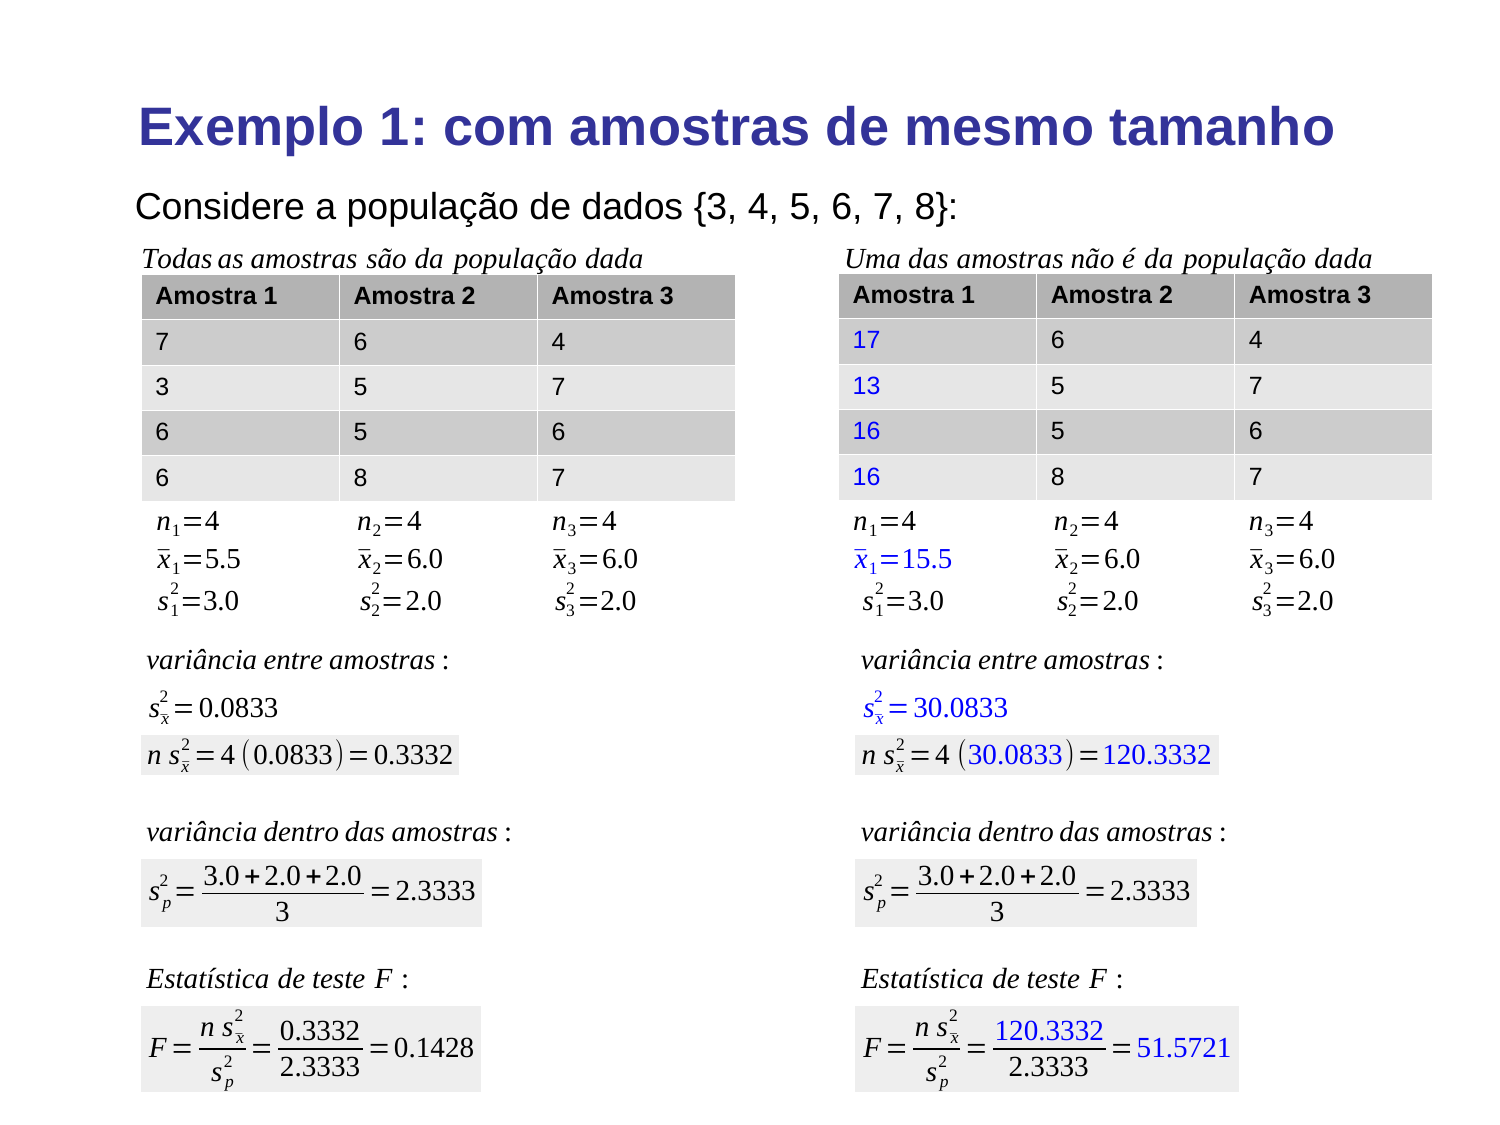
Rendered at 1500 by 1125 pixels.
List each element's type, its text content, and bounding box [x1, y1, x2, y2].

table_cell 6 [142, 456, 339, 501]
chart [135, 242, 651, 275]
table_cell 3 [142, 366, 339, 410]
table_cell 16 [839, 455, 1036, 500]
table_cell 4 [538, 320, 735, 365]
table_cell 7 [1235, 365, 1432, 409]
table_cell 6 [538, 411, 735, 455]
chart [140, 734, 459, 776]
chart [855, 858, 1197, 928]
table_cell 13 [839, 365, 1036, 409]
text_box Exemplo 1: com amostras de mesmo tamanho [123, 84, 1400, 179]
chart [837, 242, 1381, 275]
chart [140, 1006, 482, 1092]
chart [846, 503, 960, 621]
chart [140, 687, 286, 728]
chart [350, 503, 450, 621]
chart [1242, 503, 1342, 621]
chart [855, 734, 1220, 776]
table_cell 17 [839, 319, 1036, 364]
table_cell 7 [1235, 455, 1432, 500]
table_cell 5 [340, 366, 537, 410]
table_header Amostra 2 [340, 275, 537, 319]
chart [138, 962, 415, 995]
chart [853, 643, 1170, 676]
table_cell 5 [1037, 410, 1234, 454]
table_cell 7 [142, 320, 339, 365]
table_header Amostra 1 [839, 275, 1036, 318]
table_cell 5 [1037, 365, 1234, 409]
chart [150, 503, 248, 621]
table_cell 7 [538, 366, 735, 410]
table_header Amostra 3 [538, 275, 735, 319]
table_cell 5 [340, 411, 537, 455]
chart [855, 1006, 1239, 1092]
table_cell 6 [340, 320, 537, 365]
table_header Amostra 1 [142, 275, 339, 319]
chart [853, 814, 1234, 847]
table_header Amostra 3 [1235, 274, 1432, 318]
table_cell 6 [142, 411, 339, 455]
chart [138, 643, 456, 676]
chart [853, 962, 1130, 995]
table_cell 8 [340, 456, 537, 501]
table_header Amostra 2 [1037, 275, 1234, 318]
text_box Considere a população de dados {3, 4, 5, 6, 7, 8}: [120, 174, 1362, 256]
table_cell 6 [1037, 319, 1234, 364]
table_cell 8 [1037, 455, 1234, 500]
table_cell 4 [1235, 319, 1432, 364]
chart [855, 687, 1016, 728]
table_cell 6 [1235, 410, 1432, 454]
chart [545, 503, 645, 621]
table_cell 7 [538, 456, 735, 501]
table_cell 16 [839, 410, 1036, 454]
chart [140, 858, 483, 928]
chart [1047, 503, 1147, 621]
chart [138, 814, 519, 847]
